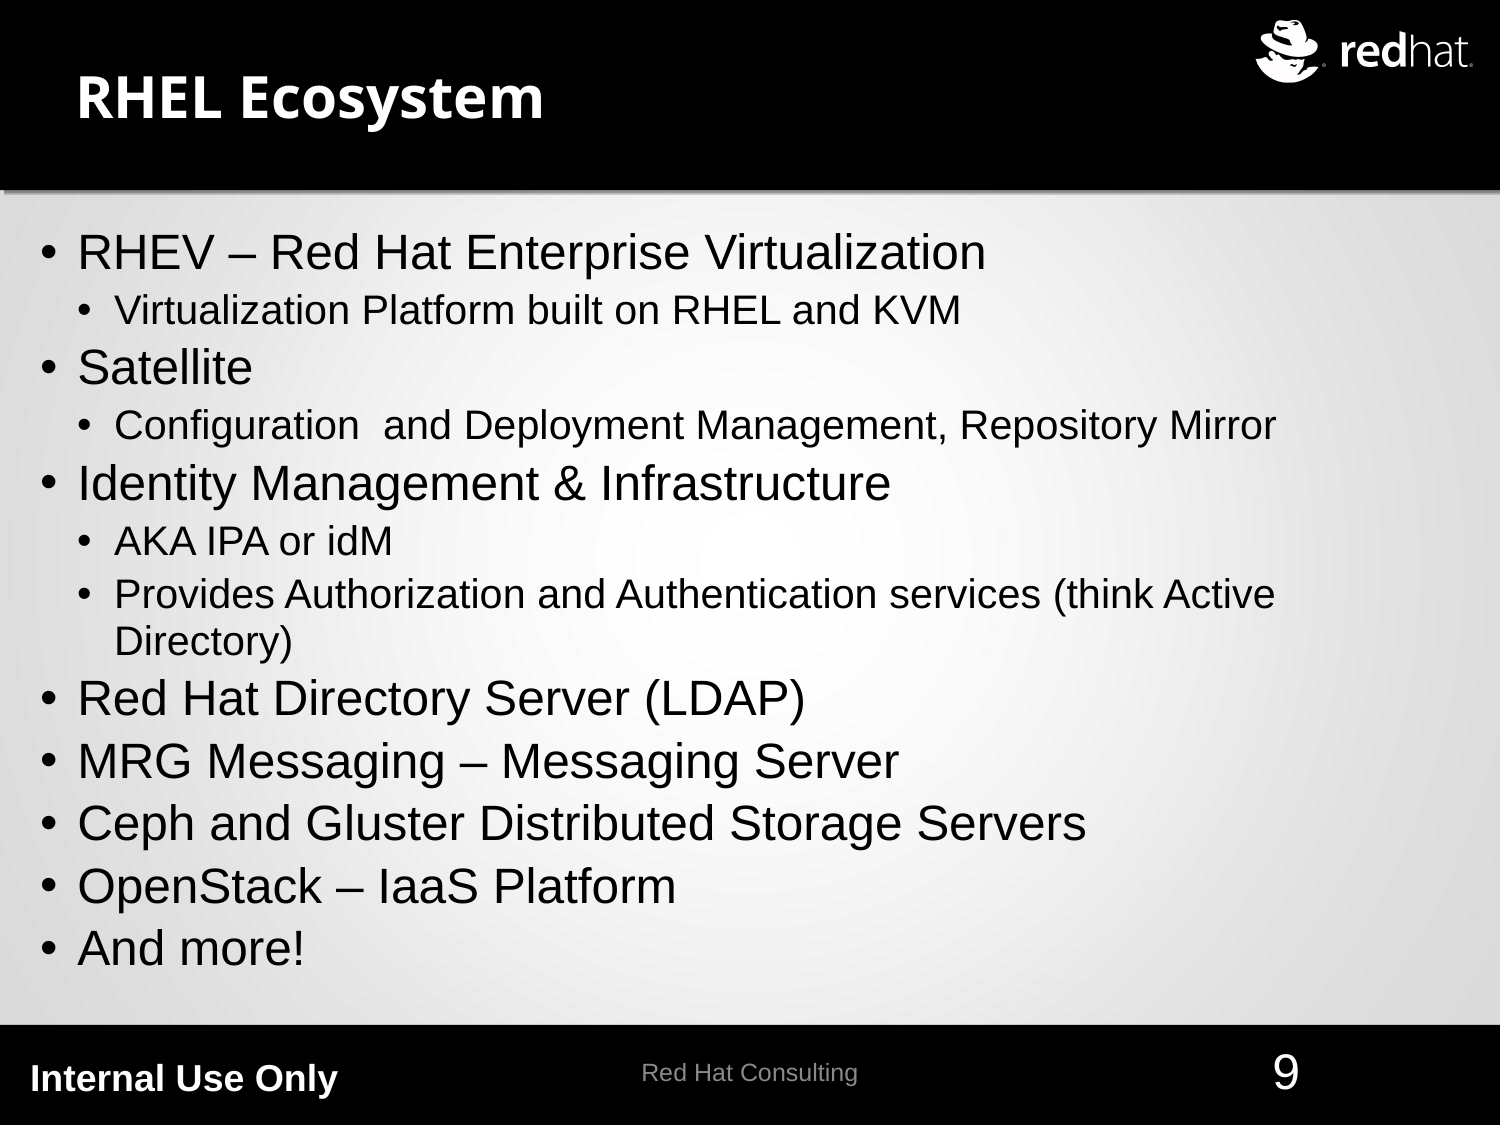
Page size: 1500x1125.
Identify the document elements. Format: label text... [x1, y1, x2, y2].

picture [0, 191, 1500, 1024]
text_box Red Hat Consulting [512, 1042, 988, 1103]
text_box <number> [1257, 1042, 1426, 1103]
list RHEV – Red Hat Enterprise Virtualization Virtualization Platform built on RHEL and KVM Satellite Configuration and Deployment Management, Repository Mirror Identity Management & Infrastructure AKA IPA or idM Provides Authorization and Authentication services (think Active Directory) Red Hat Directory Server (LDAP) MRG Messaging – Messaging Server Ceph and Gluster Distributed Storage Servers OpenStack – IaaS Platform And more! [24, 216, 1471, 992]
title RHEL Ecosystem [0, 0, 1234, 191]
picture [1254, 12, 1476, 88]
